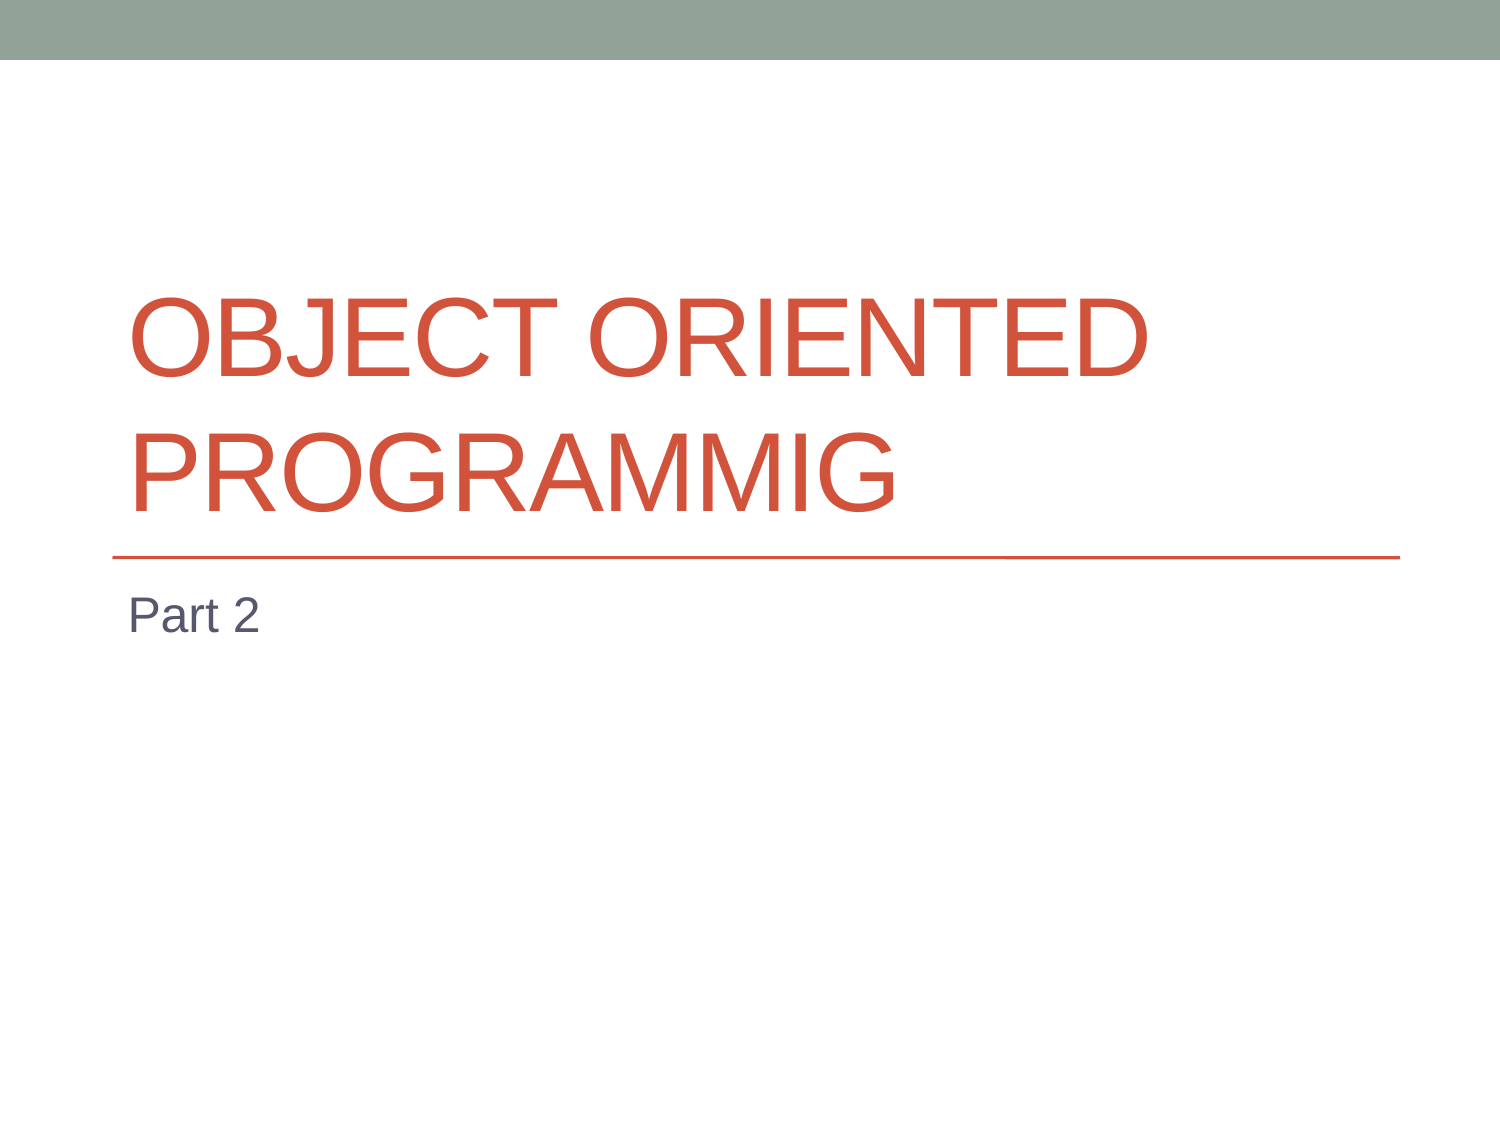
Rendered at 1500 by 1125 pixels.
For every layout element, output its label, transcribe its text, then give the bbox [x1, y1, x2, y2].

title Object Oriented Programmig [112, 224, 1401, 542]
subtitle Part 2 [112, 575, 1163, 863]
